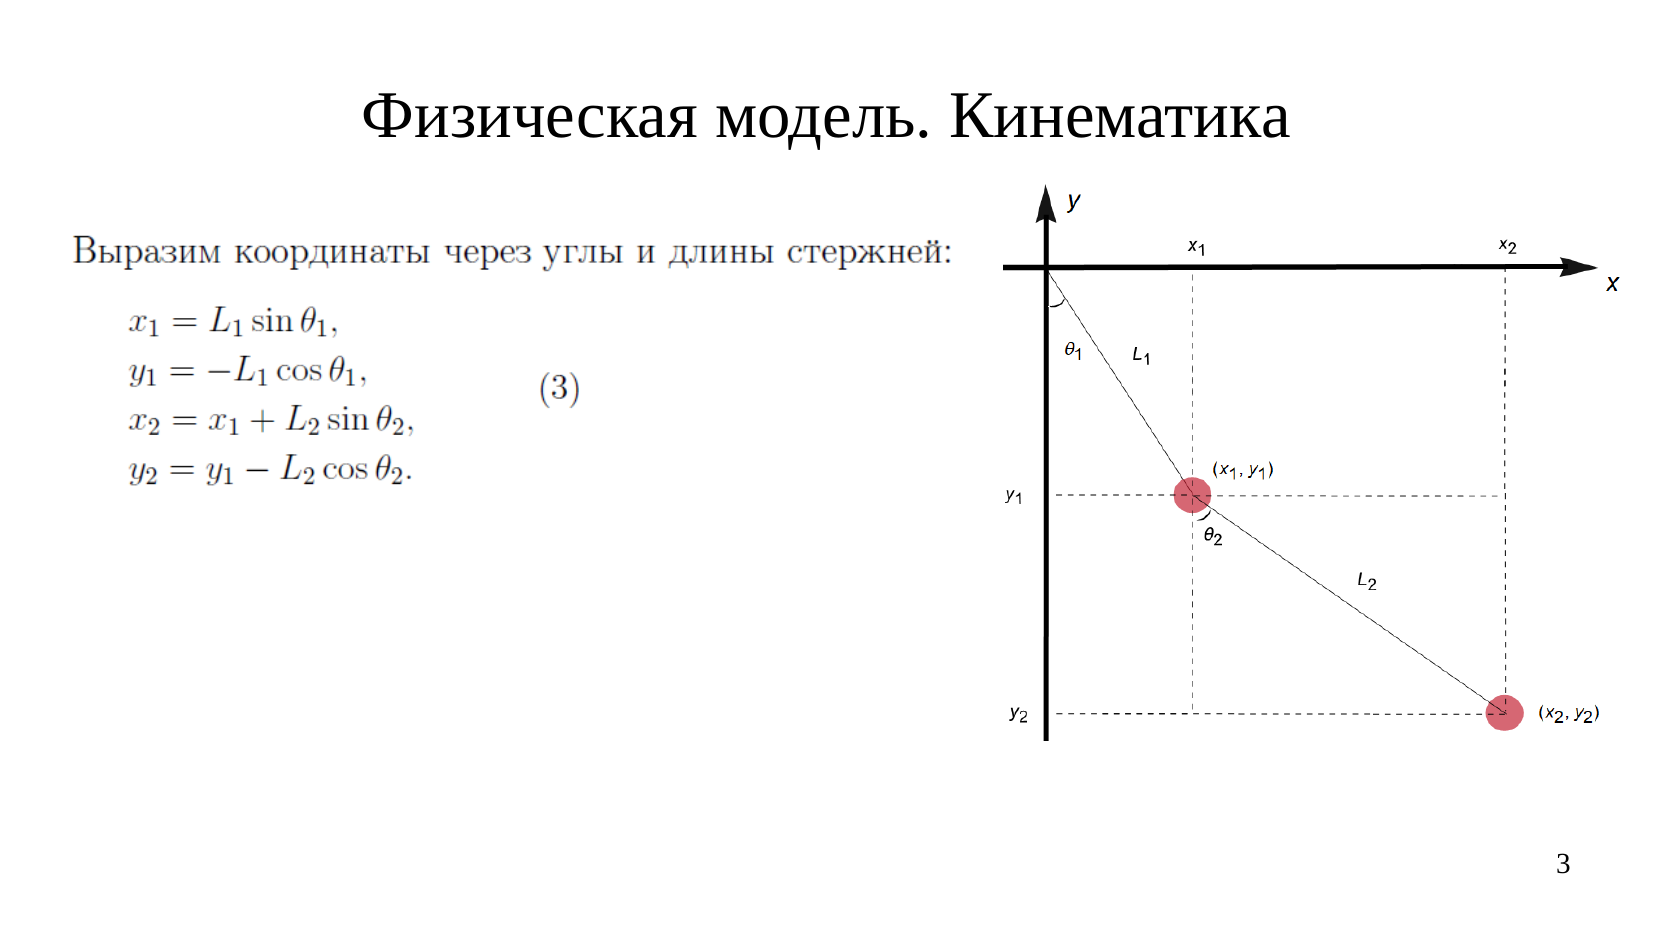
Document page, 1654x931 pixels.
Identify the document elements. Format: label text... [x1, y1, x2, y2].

picture [112, 295, 438, 505]
picture [1003, 177, 1625, 742]
picture [58, 215, 969, 284]
title Физическая модель. Кинематика [82, 37, 1571, 193]
picture [531, 354, 587, 420]
